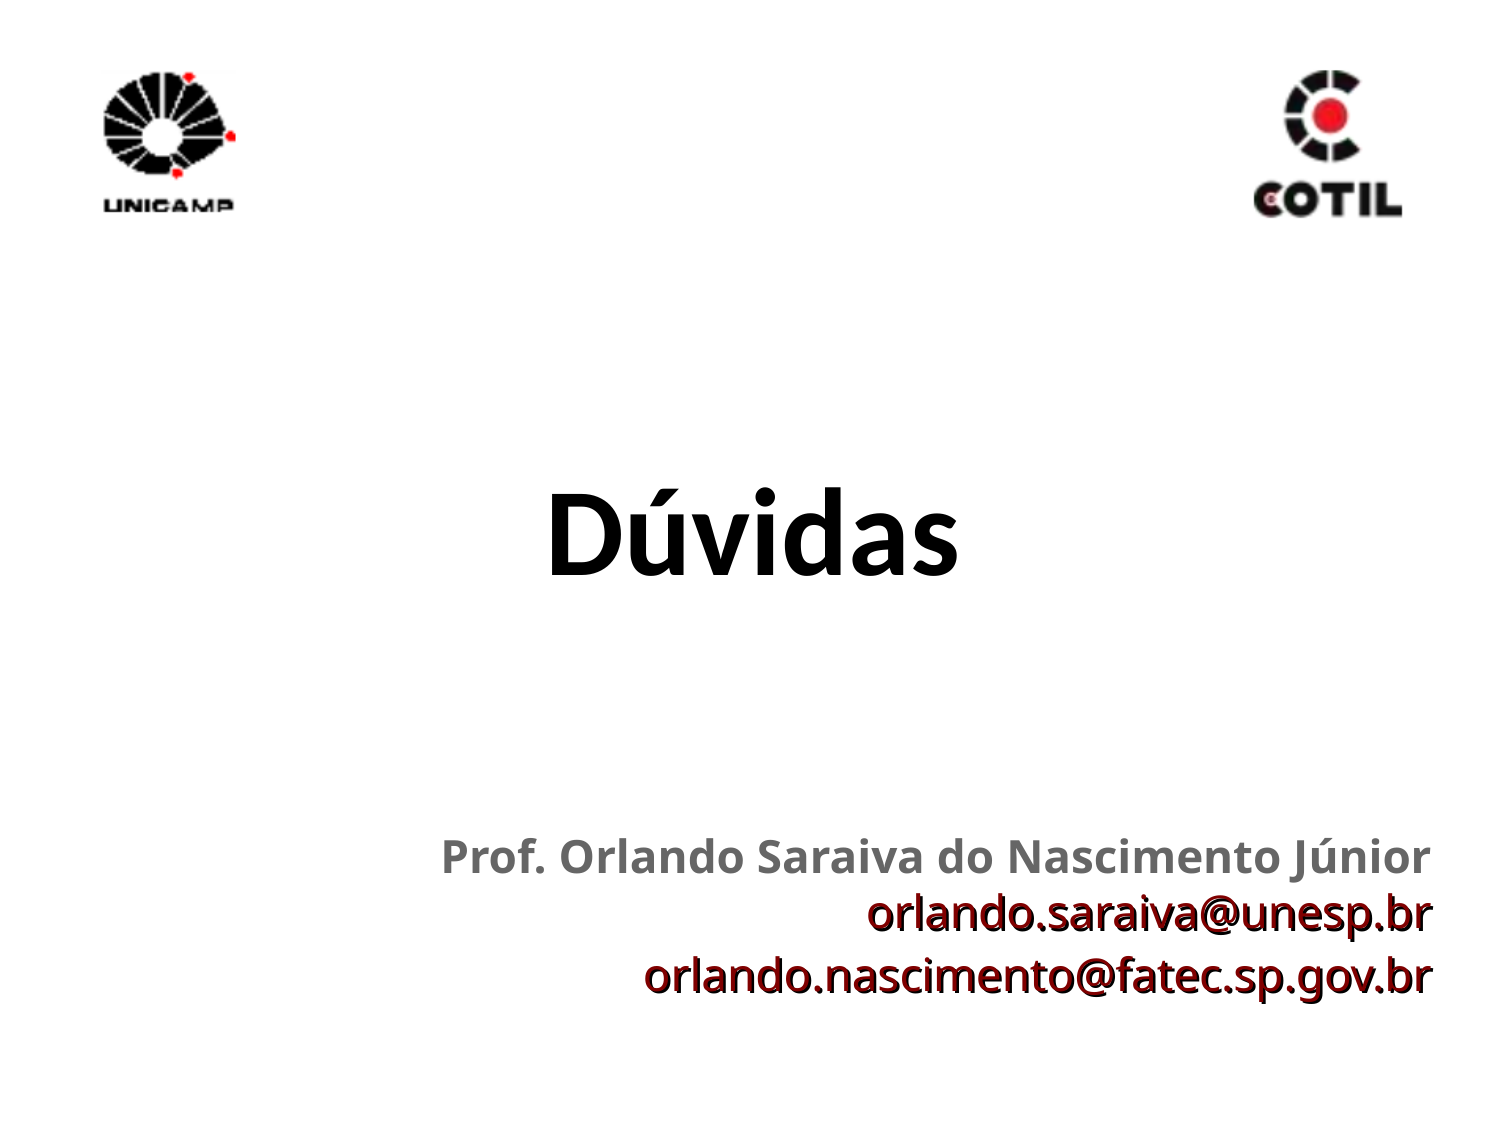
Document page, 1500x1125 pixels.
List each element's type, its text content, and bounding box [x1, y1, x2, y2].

picture [1226, 47, 1418, 237]
picture [88, 58, 272, 228]
text_box Dúvidas [88, 442, 1418, 608]
text_box Prof. Orlando Saraiva do Nascimento Júnior orlando.saraiva@unesp.br orlando.nascimento@fatec.sp.gov.br [0, 820, 1447, 1008]
